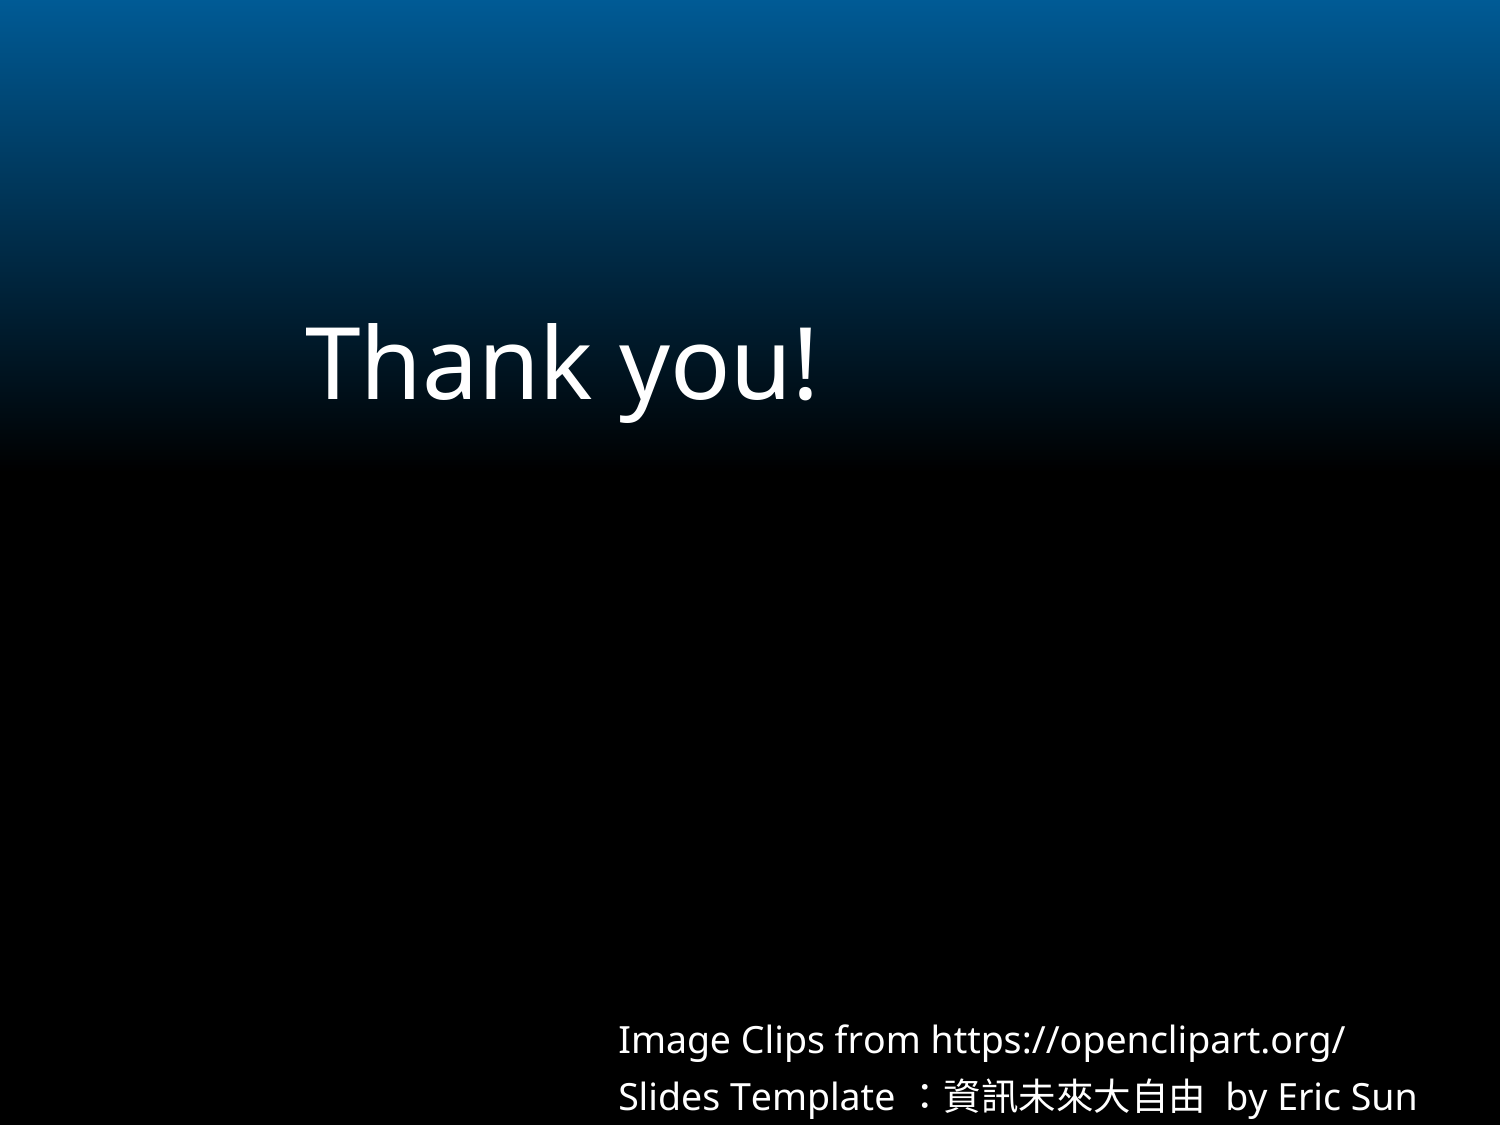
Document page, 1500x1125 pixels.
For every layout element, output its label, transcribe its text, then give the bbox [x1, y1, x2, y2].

text_box Slides Template：資訊未來大自由 by Eric Sun [603, 1073, 1484, 1125]
title Thank you! [290, 267, 911, 455]
text_box Image Clips from https://openclipart.org/ [603, 1006, 1484, 1073]
